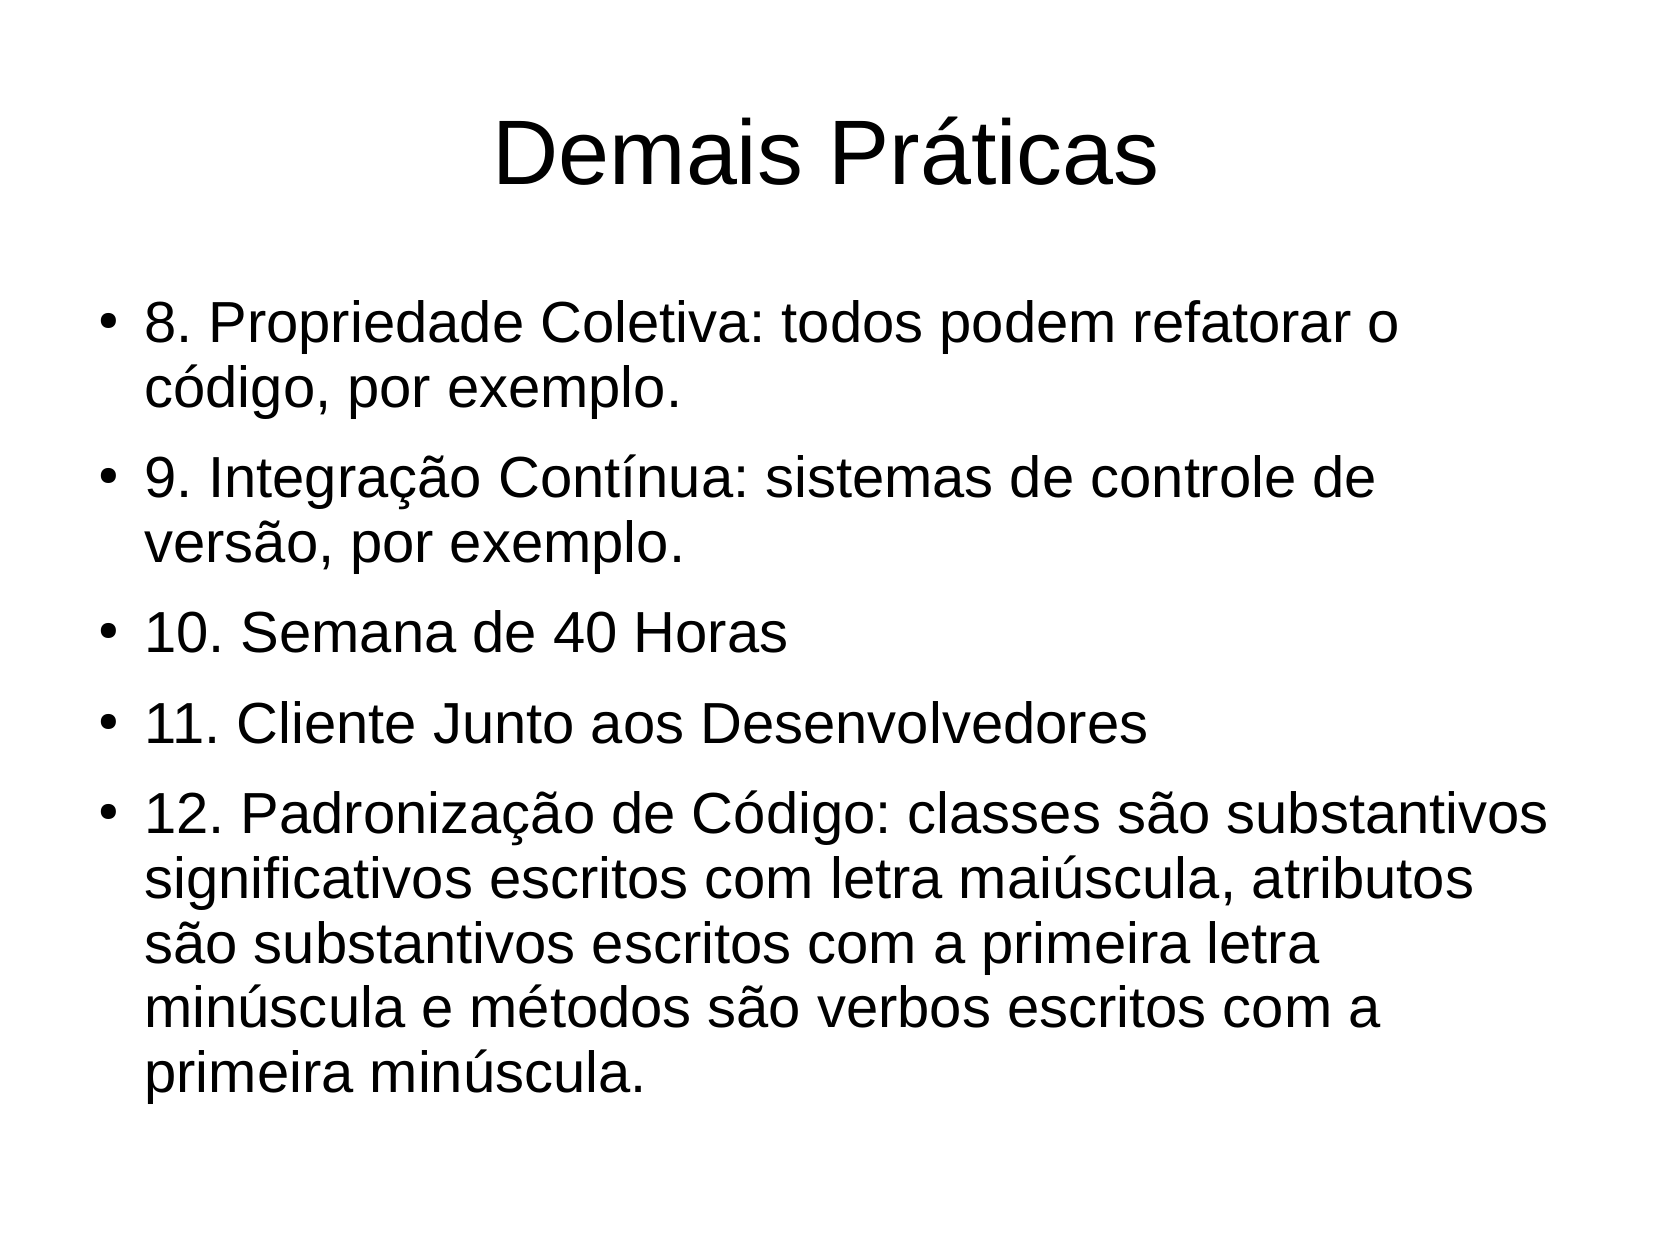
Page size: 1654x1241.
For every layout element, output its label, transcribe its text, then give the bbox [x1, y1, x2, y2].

title Demais Práticas [82, 49, 1571, 257]
list 8. Propriedade Coletiva: todos podem refatorar o código, por exemplo. 9. Integração Contínua: sistemas de controle de versão, por exemplo. 10. Semana de 40 Horas 11. Cliente Junto aos Desenvolvedores 12. Padronização de Código: classes são substantivos significativos escritos com letra maiúscula, atributos são substantivos escritos com a primeira letra minúscula e métodos são verbos escritos com a primeira minúscula. [82, 290, 1571, 1109]
